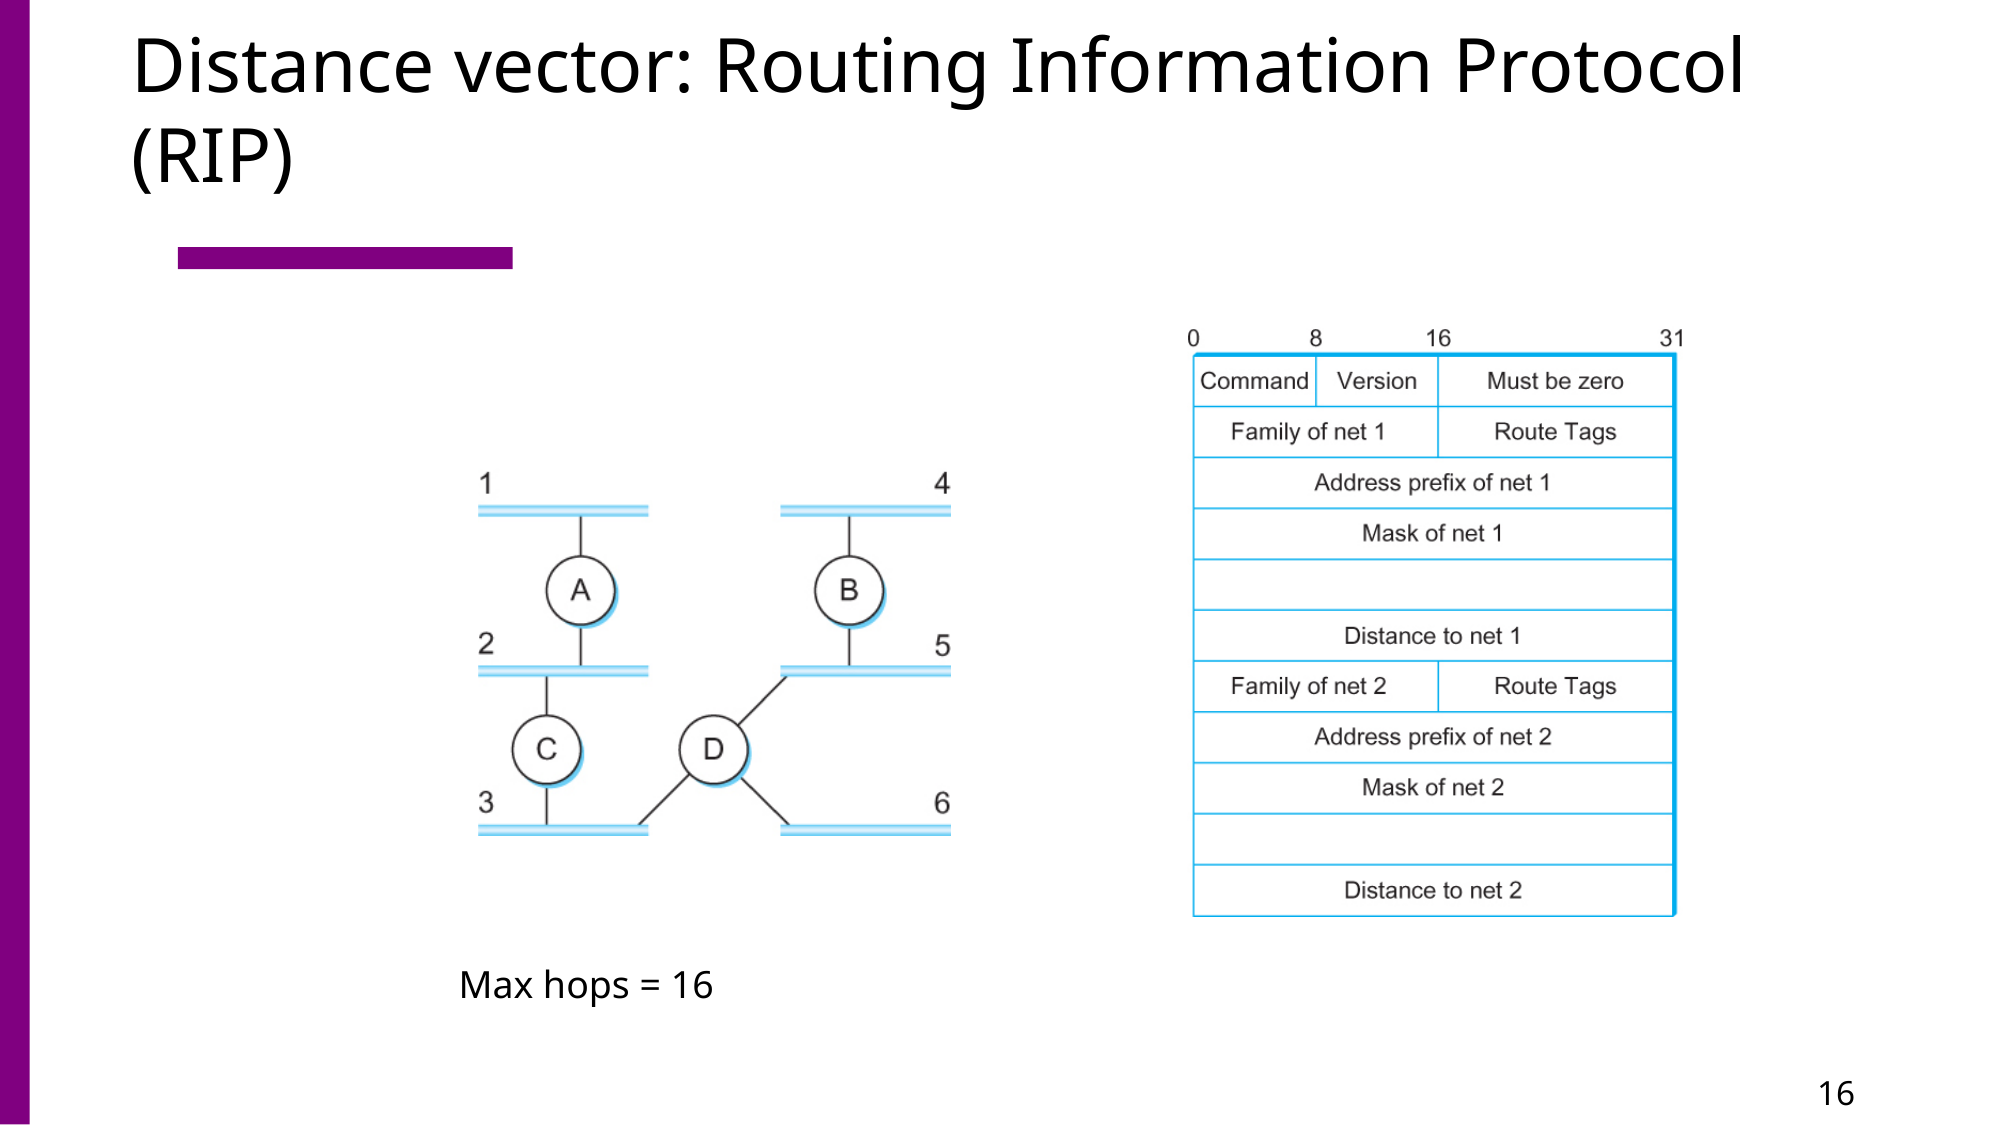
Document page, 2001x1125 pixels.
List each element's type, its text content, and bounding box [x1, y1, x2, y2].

picture [478, 468, 951, 836]
text_box Max hops = 16 [443, 951, 1096, 1010]
title Distance vector: Routing Information Protocol (RIP) [116, 24, 1817, 191]
picture [1187, 326, 1686, 917]
